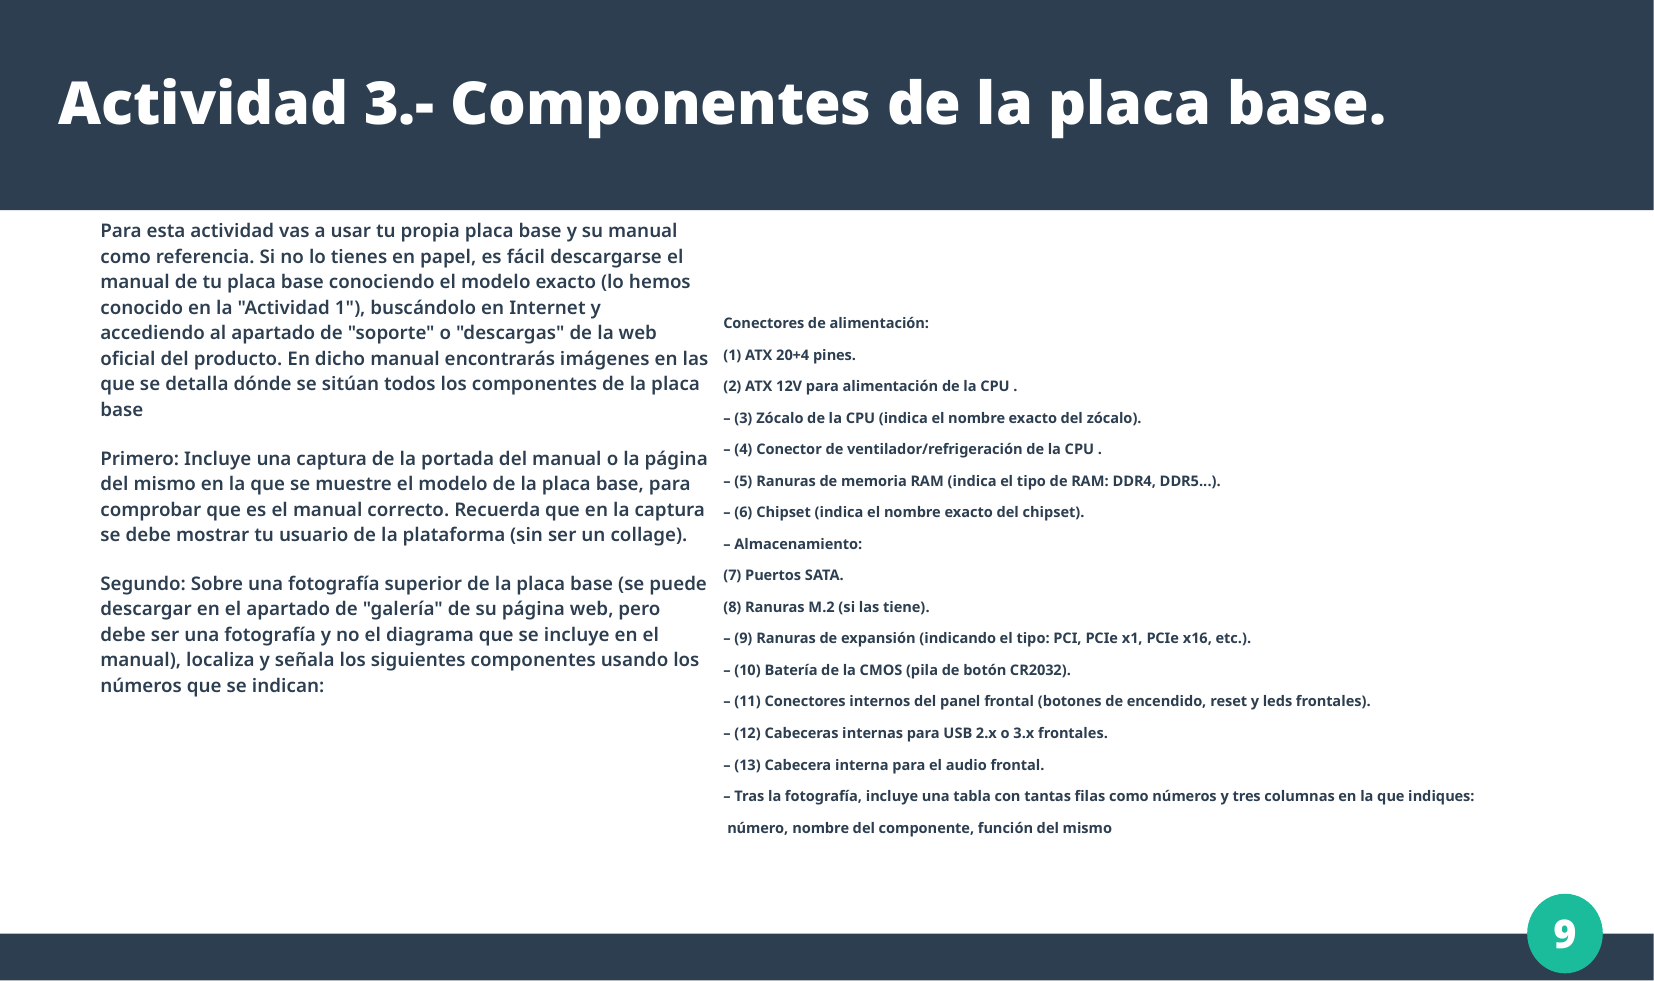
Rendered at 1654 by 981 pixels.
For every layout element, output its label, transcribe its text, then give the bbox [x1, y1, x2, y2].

list Para esta actividad vas a usar tu propia placa base y su manual como referencia. Si no lo tienes en papel, es fácil descargarse el manual de tu placa base conociendo el modelo exacto (lo hemos conocido en la "Actividad 1"), buscándolo en Internet y accediendo al apartado de "soporte" o "descargas" de la web oficial del producto. En dicho manual encontrarás imágenes en las que se detalla dónde se sitúan todos los componentes de la placa base Primero: Incluye una captura de la portada del manual o la página del mismo en la que se muestre el modelo de la placa base, para comprobar que es el manual correcto. Recuerda que en la captura se debe mostrar tu usuario de la plataforma (sin ser un collage). Segundo: Sobre una fotografía superior de la placa base (se puede descargar en el apartado de "galería" de su página web, pero debe ser una fotografía y no el diagrama que se incluye en el manual), localiza y señala los siguientes componentes usando los números que se indican: [29, 217, 708, 872]
title Actividad 3.- Componentes de la placa base. [59, 38, 1595, 164]
text_box Conectores de alimentación: (1) ATX 20+4 pines. (2) ATX 12V para alimentación de la CPU . – (3) Zócalo de la CPU (indica el nombre exacto del zócalo). – (4) Conector de ventilador/refrigeración de la CPU . – (5) Ranuras de memoria RAM (indica el tipo de RAM: DDR4, DDR5...). – (6) Chipset (indica el nombre exacto del chipset). – Almacenamiento: (7) Puertos SATA. (8) Ranuras M.2 (si las tiene). – (9) Ranuras de expansión (indicando el tipo: PCI, PCIe x1, PCIe x16, etc.). – (10) Batería de la CMOS (pila de botón CR2032). – (11) Conectores internos del panel frontal (botones de encendido, reset y leds frontales). – (12) Cabeceras internas para USB 2.x o 3.x frontales. – (13) Cabecera interna para el audio frontal. – Tras la fotografía, incluye una tabla con tantas filas como números y tres columnas en la que indiques: número, nombre del componente, función del mismo [708, 216, 1654, 935]
